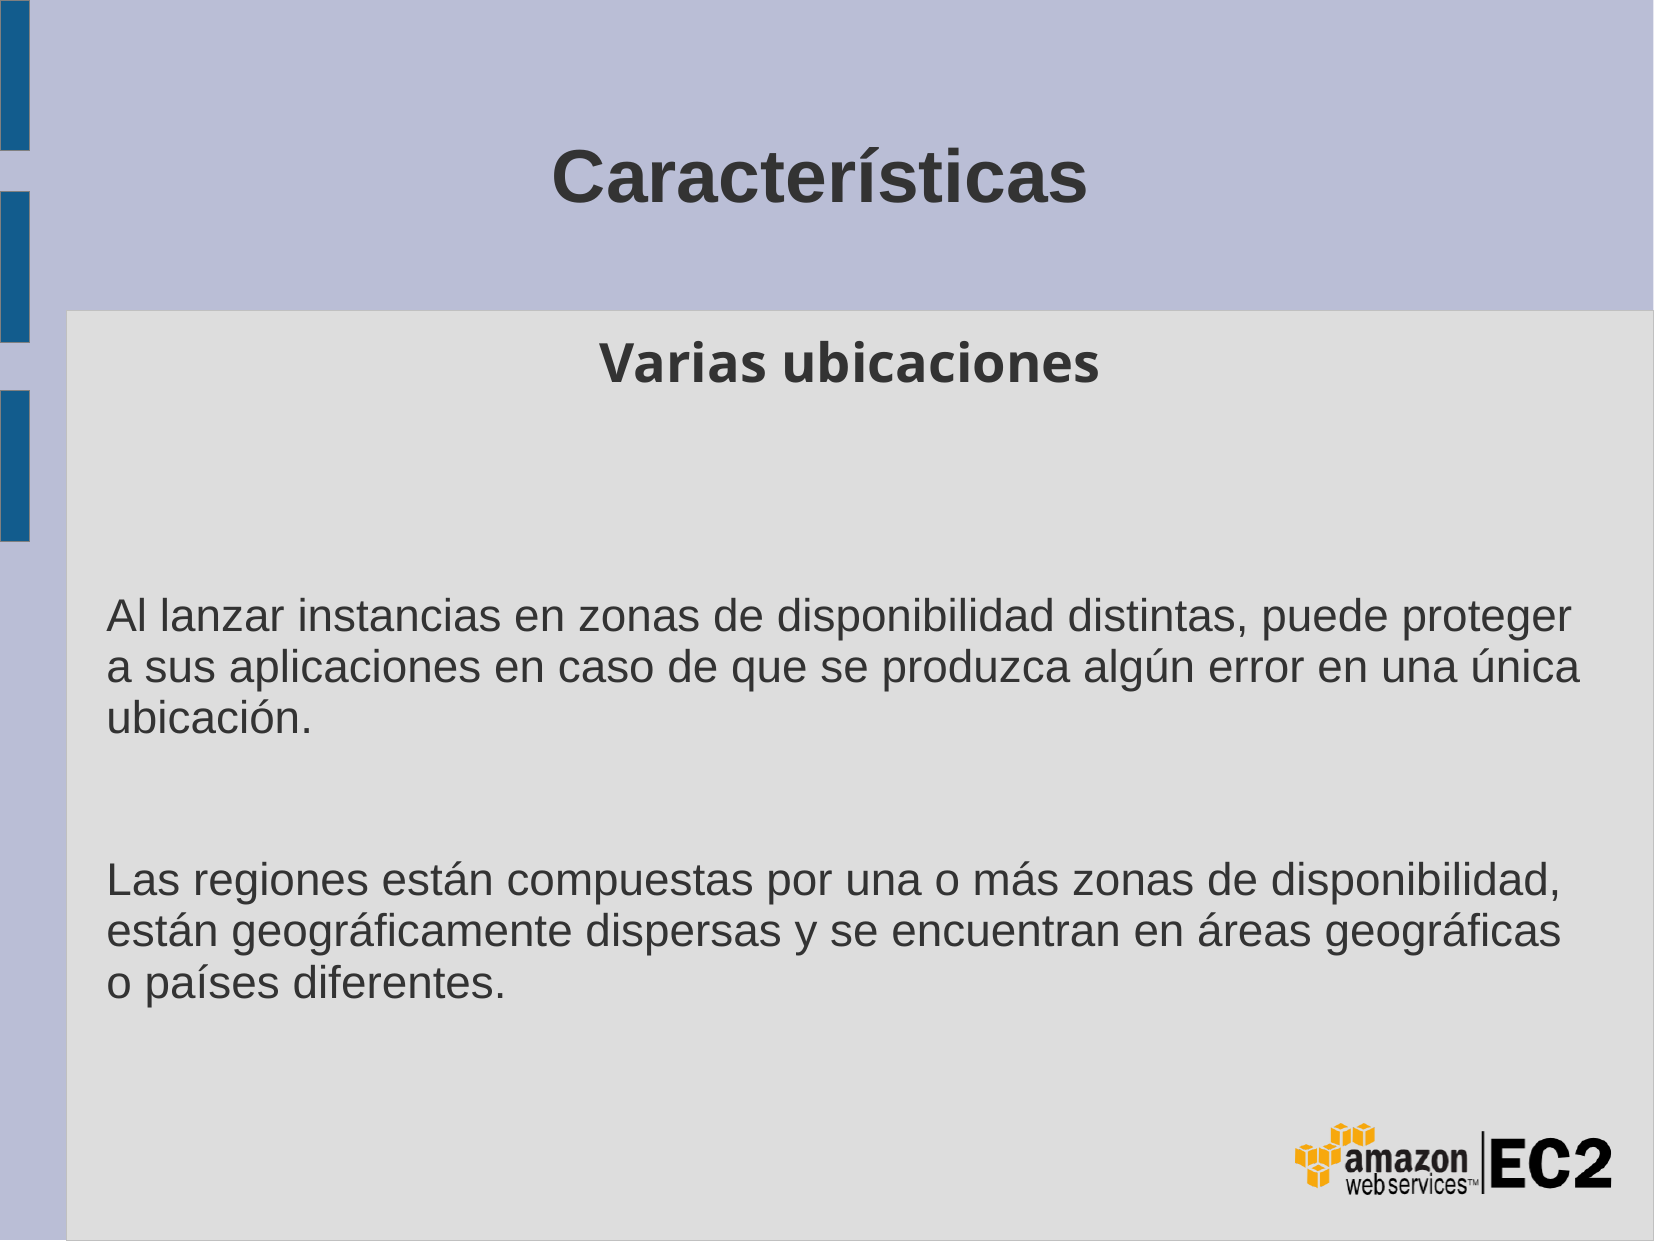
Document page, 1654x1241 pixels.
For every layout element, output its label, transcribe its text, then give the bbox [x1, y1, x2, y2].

picture [1255, 1077, 1654, 1241]
list Varias ubicaciones Al lanzar instancias en zonas de disponibilidad distintas, puede proteger a sus aplicaciones en caso de que se produzca algún error en una única ubicación. Las regiones están compuestas por una o más zonas de disponibilidad, están geográficamente dispersas y se encuentran en áreas geográficas o países diferentes. [106, 324, 1595, 994]
title Características [76, 88, 1565, 266]
